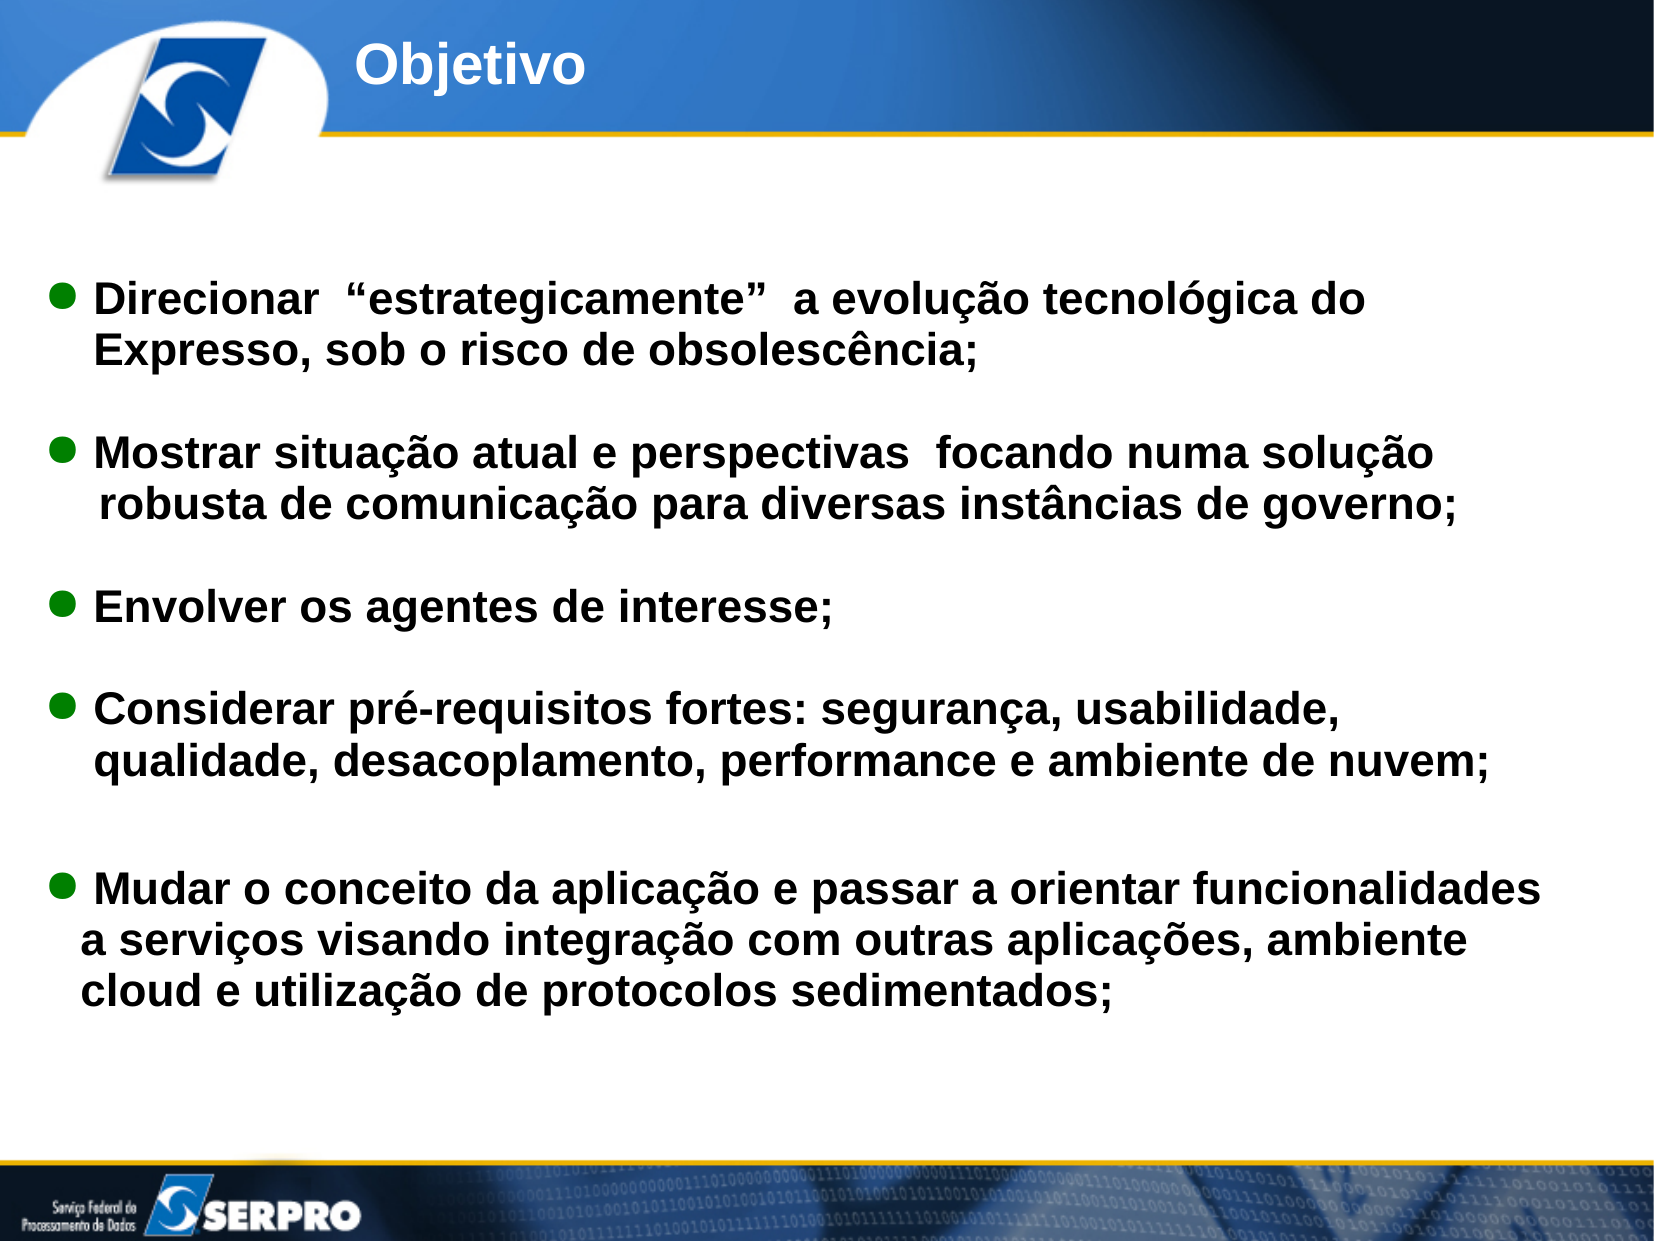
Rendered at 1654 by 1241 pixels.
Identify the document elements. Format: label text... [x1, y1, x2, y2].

picture [0, 0, 1654, 1241]
title Objetivo [354, 29, 1596, 99]
text_box Direcionar “estrategicamente” a evolução tecnológica do Expresso, sob o risco de obsolescência; Mostrar situação atual e perspectivas focando numa solução robusta de comunicação para diversas instâncias de governo; Envolver os agentes de interesse; Considerar pré-requisitos fortes: segurança, usabilidade, qualidade, desacoplamento, performance e ambiente de nuvem; Mudar o conceito da aplicação e passar a orientar funcionalidades a serviços visando integração com outras aplicações, ambiente cloud e utilização de protocolos sedimentados; [29, 265, 1595, 1178]
